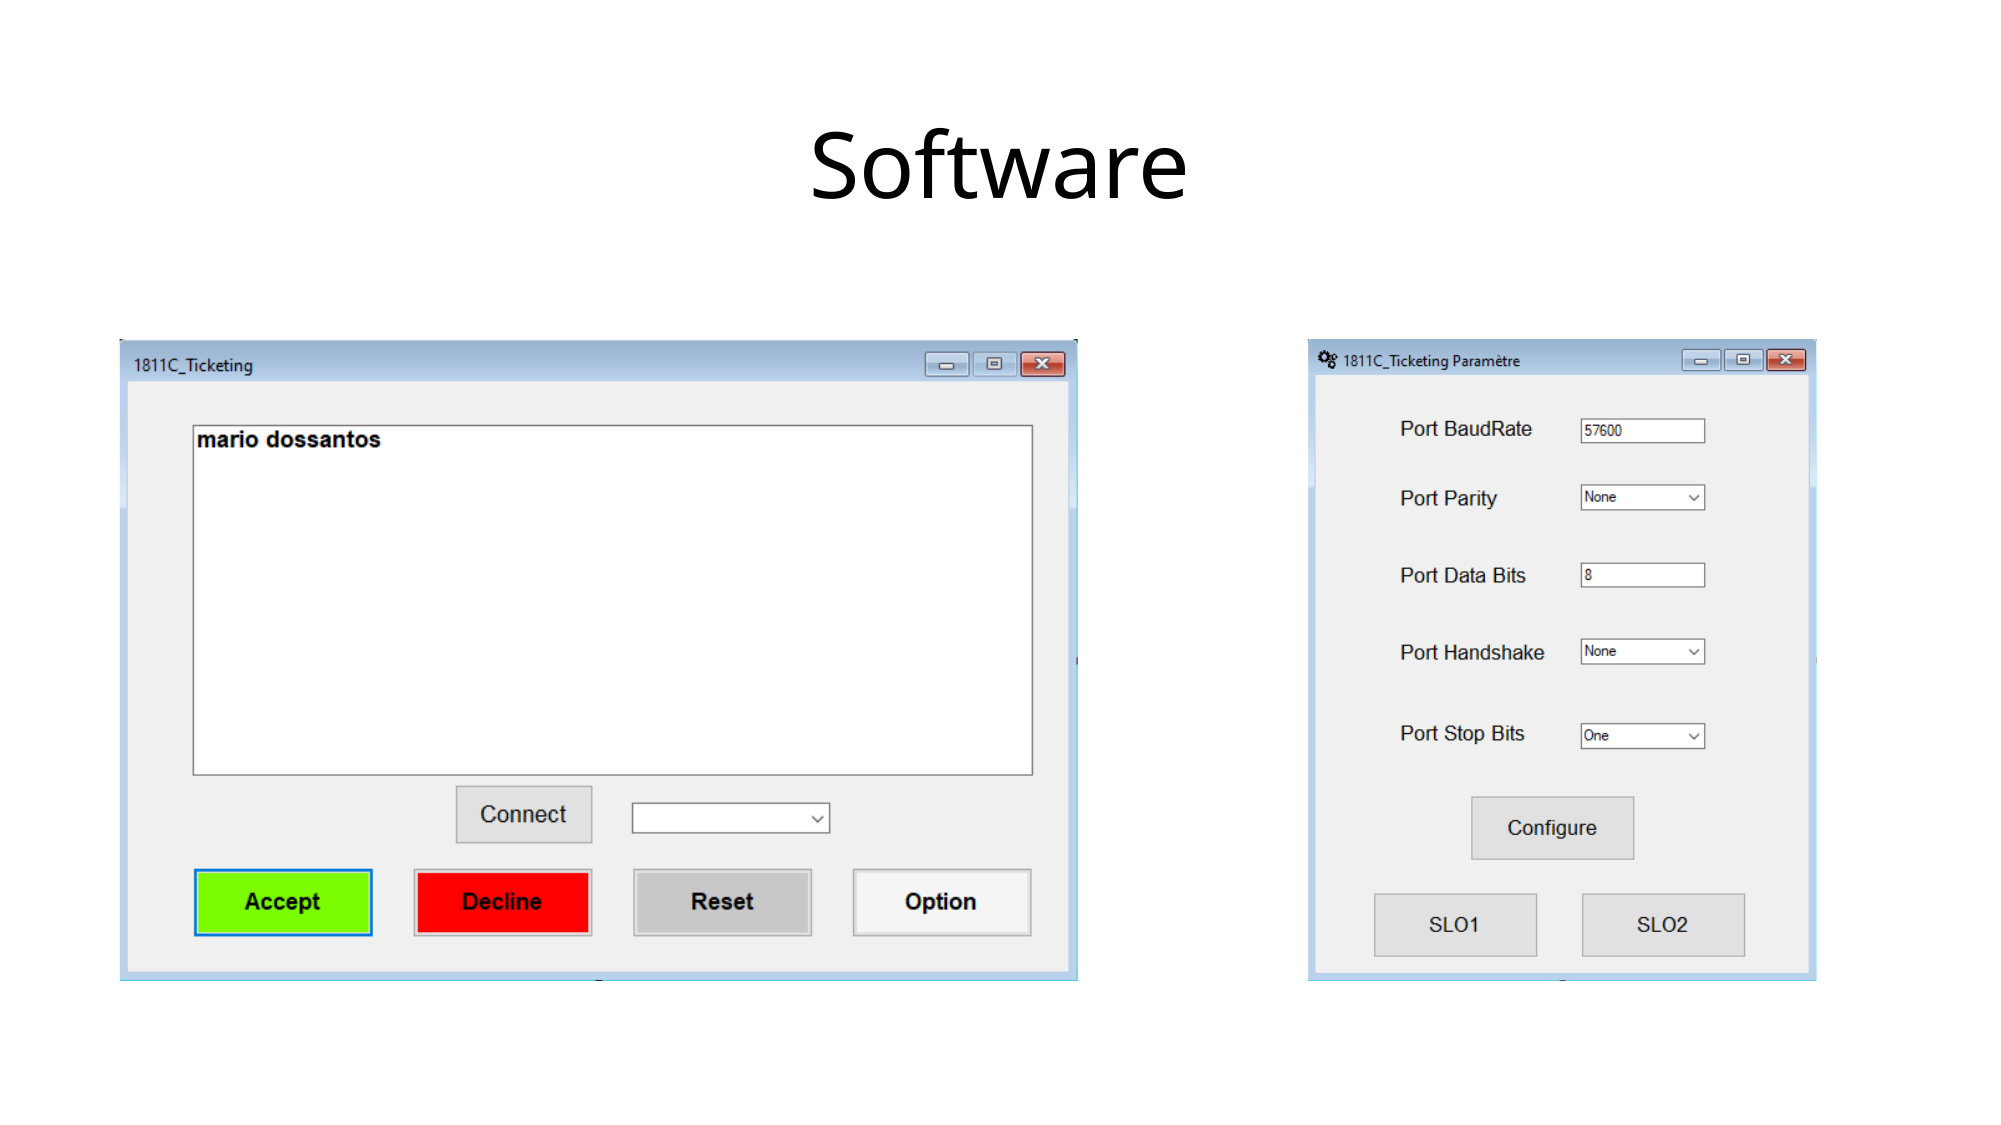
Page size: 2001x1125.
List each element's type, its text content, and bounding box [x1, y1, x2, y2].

picture [119, 339, 1078, 981]
picture [1307, 339, 1817, 981]
title Software [137, 59, 1863, 278]
